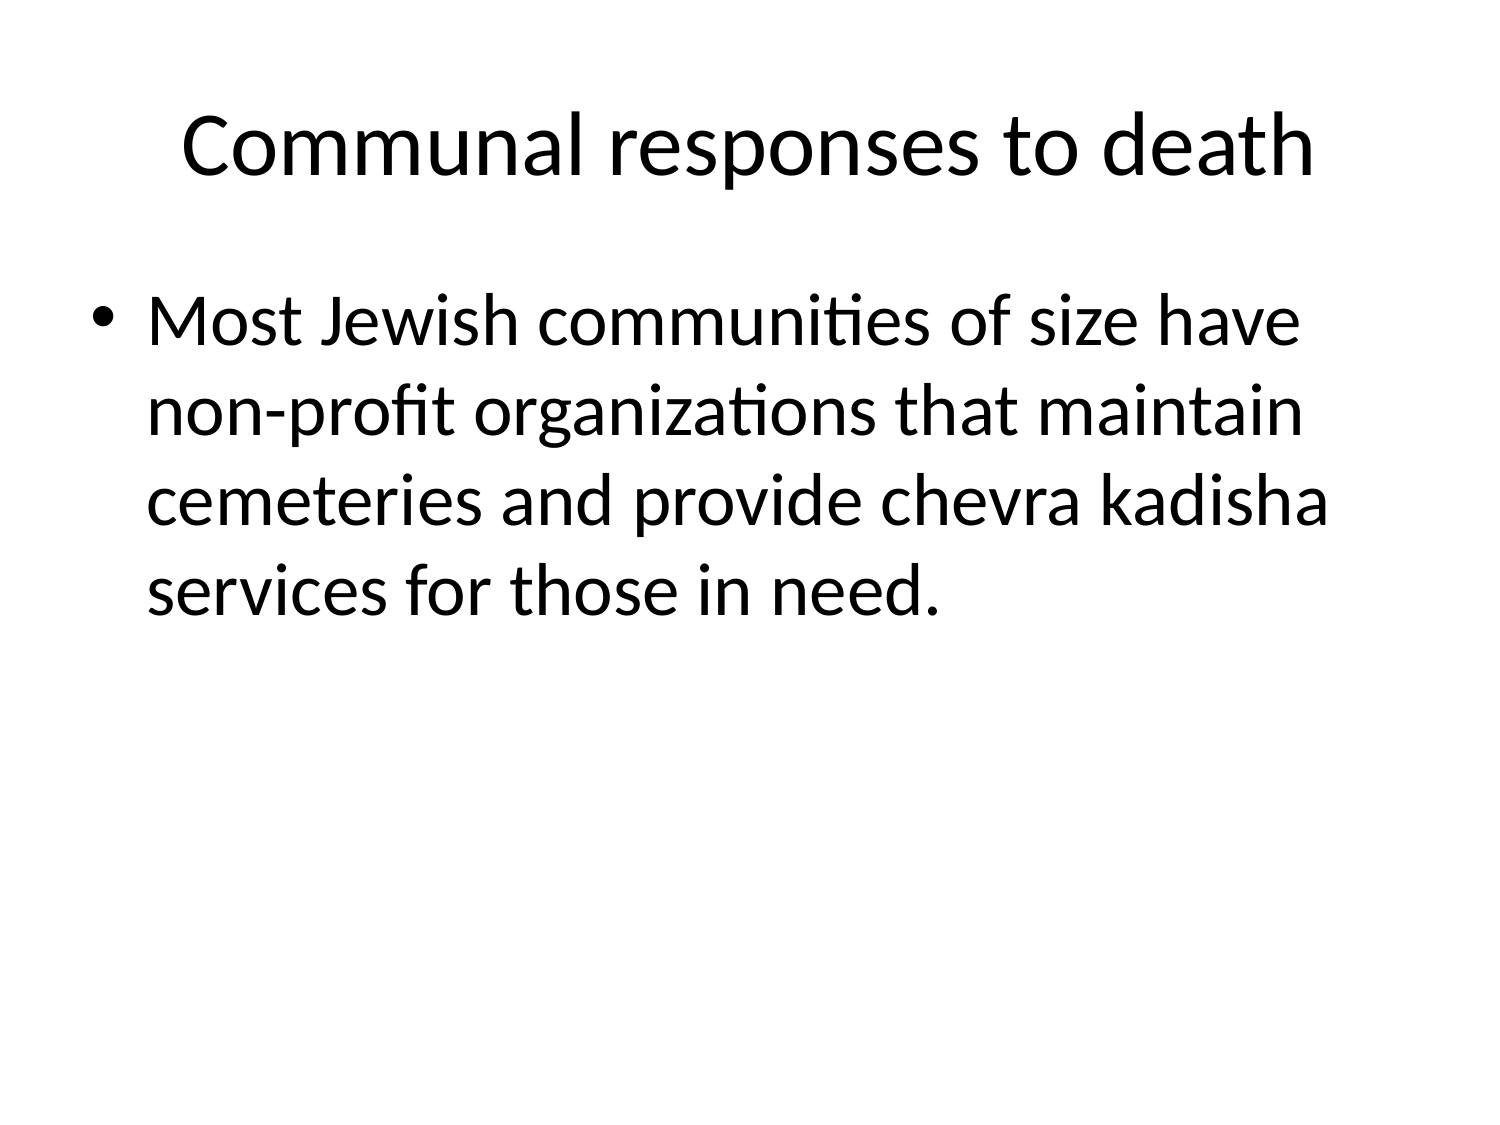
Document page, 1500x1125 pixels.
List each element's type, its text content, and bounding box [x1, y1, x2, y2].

title Communal responses to death [75, 45, 1425, 233]
list Most Jewish communities of size have non-profit organizations that maintain cemeteries and provide chevra kadisha services for those in need. [75, 262, 1425, 1005]
